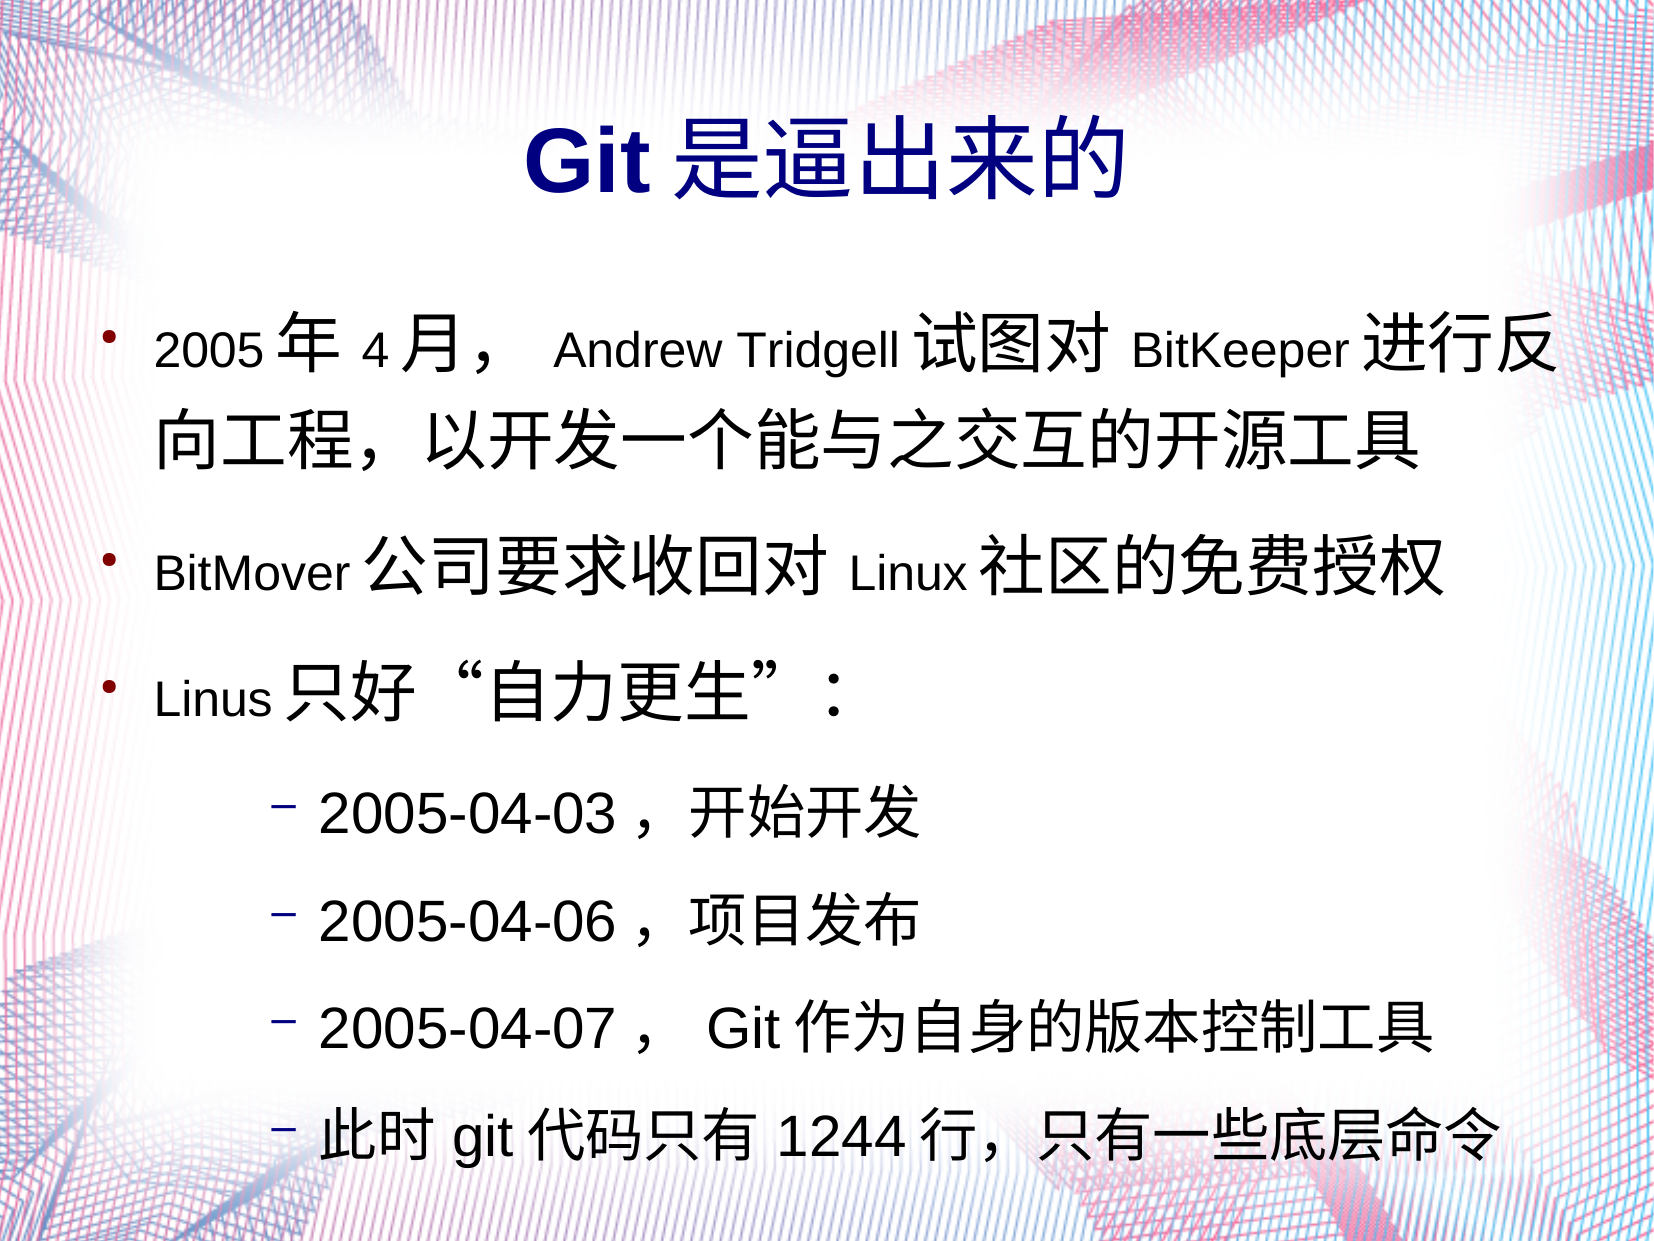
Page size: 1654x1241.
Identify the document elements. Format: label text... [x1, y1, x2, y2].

list 2005年4月，Andrew Tridgell试图对BitKeeper进行反向工程，以开发一个能与之交互的开源工具 BitMover公司要求收回对Linux社区的免费授权 Linus只好“自力更生”： 2005-04-03，开始开发 2005-04-06，项目发布 2005-04-07，Git作为自身的版本控制工具 此时git代码只有1244行，只有一些底层命令 [82, 290, 1571, 1124]
title Git是逼出来的 [82, 49, 1571, 257]
picture [0, 0, 1654, 1241]
